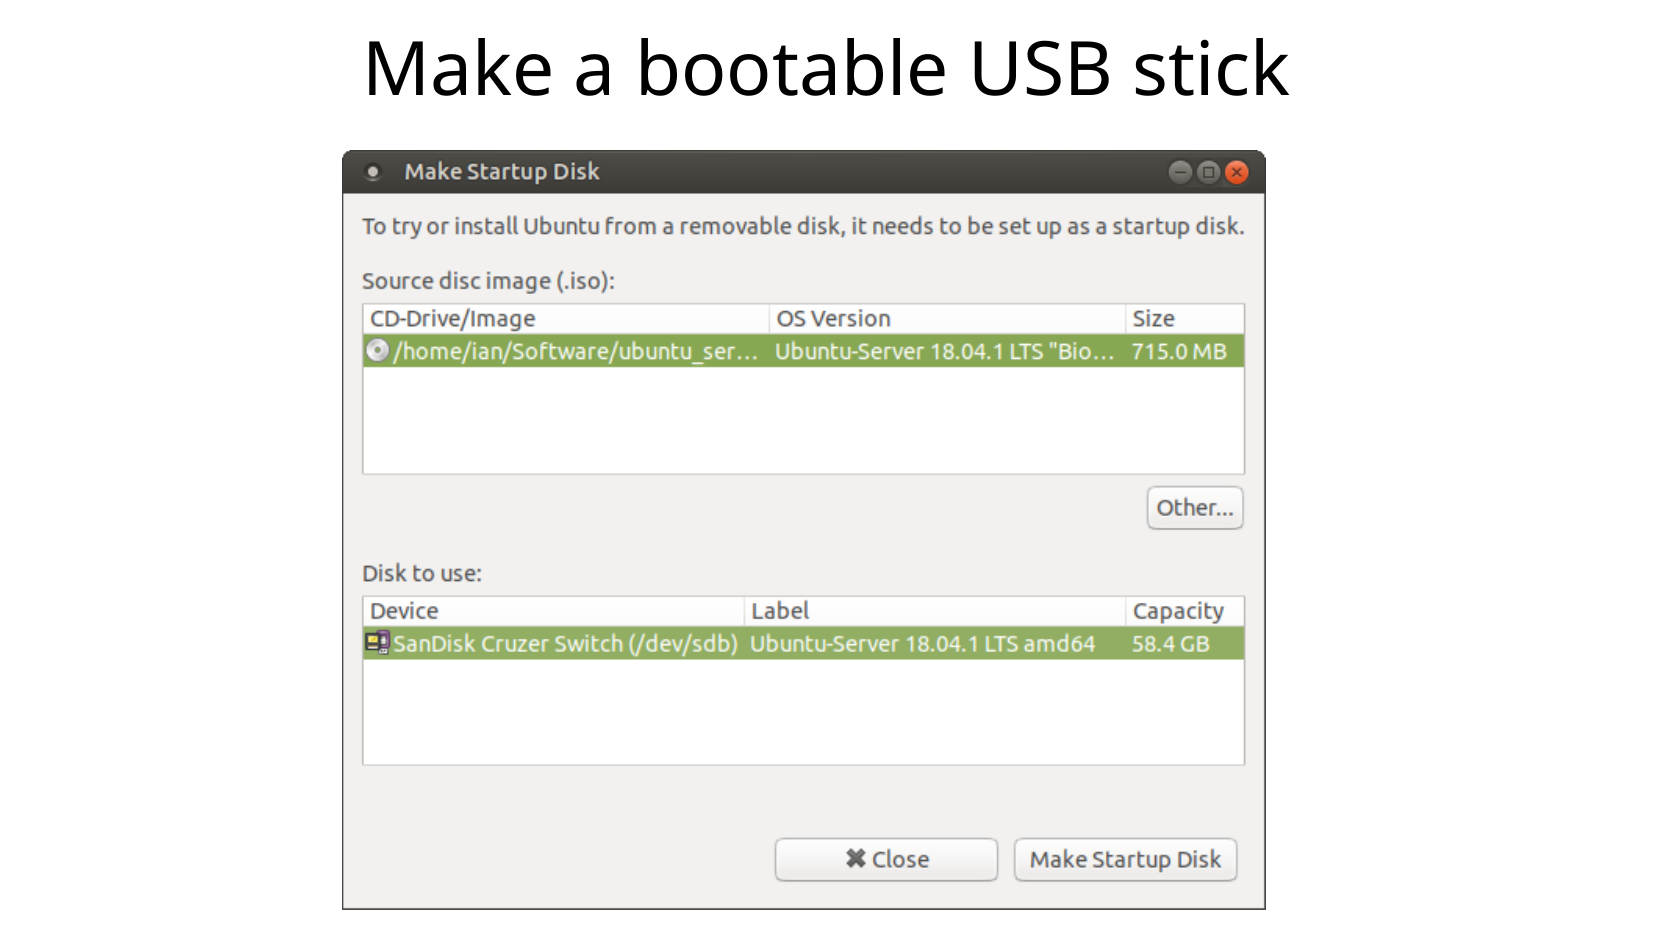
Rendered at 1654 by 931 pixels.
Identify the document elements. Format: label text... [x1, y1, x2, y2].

title Make a bootable USB stick [82, 28, 1571, 104]
picture [342, 150, 1266, 910]
